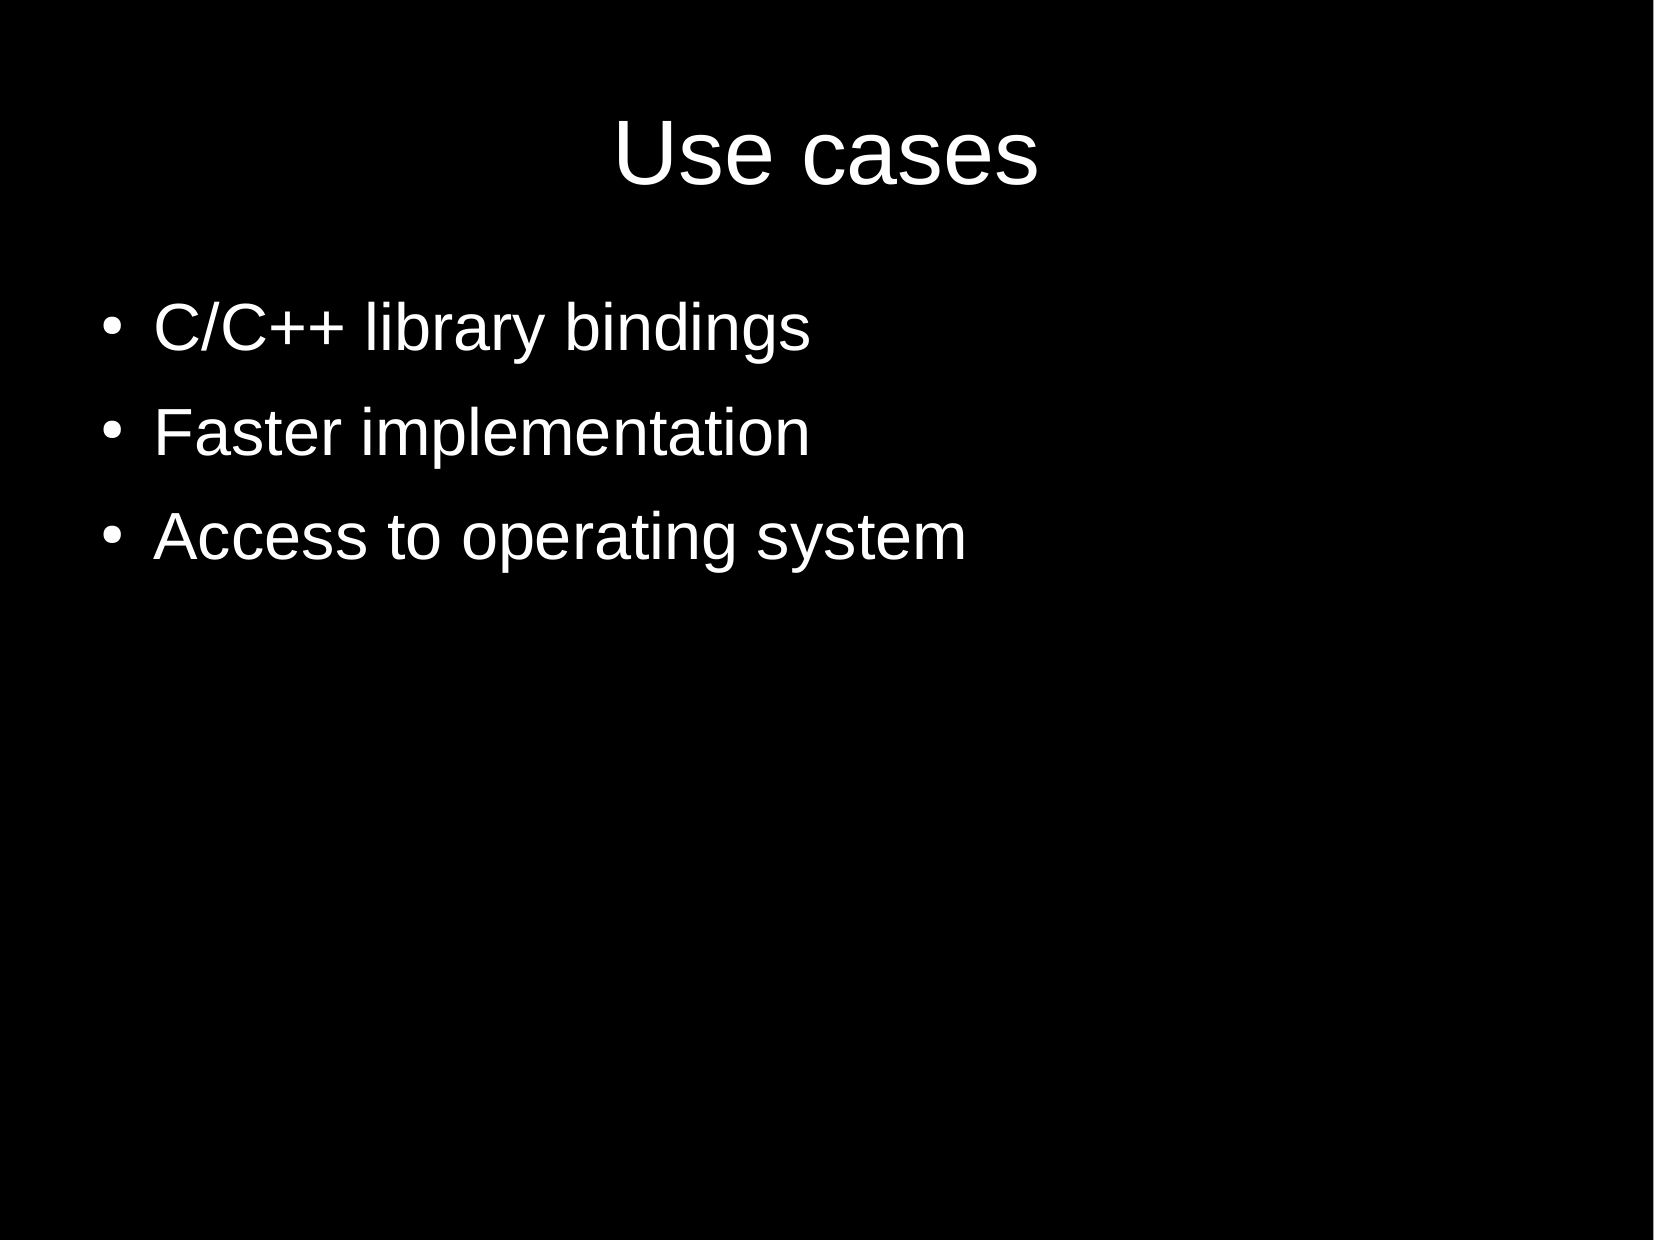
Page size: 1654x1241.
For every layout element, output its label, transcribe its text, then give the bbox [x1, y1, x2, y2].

list C/C++ library bindings Faster implementation Access to operating system [82, 290, 1571, 1010]
title Use cases [82, 49, 1571, 257]
